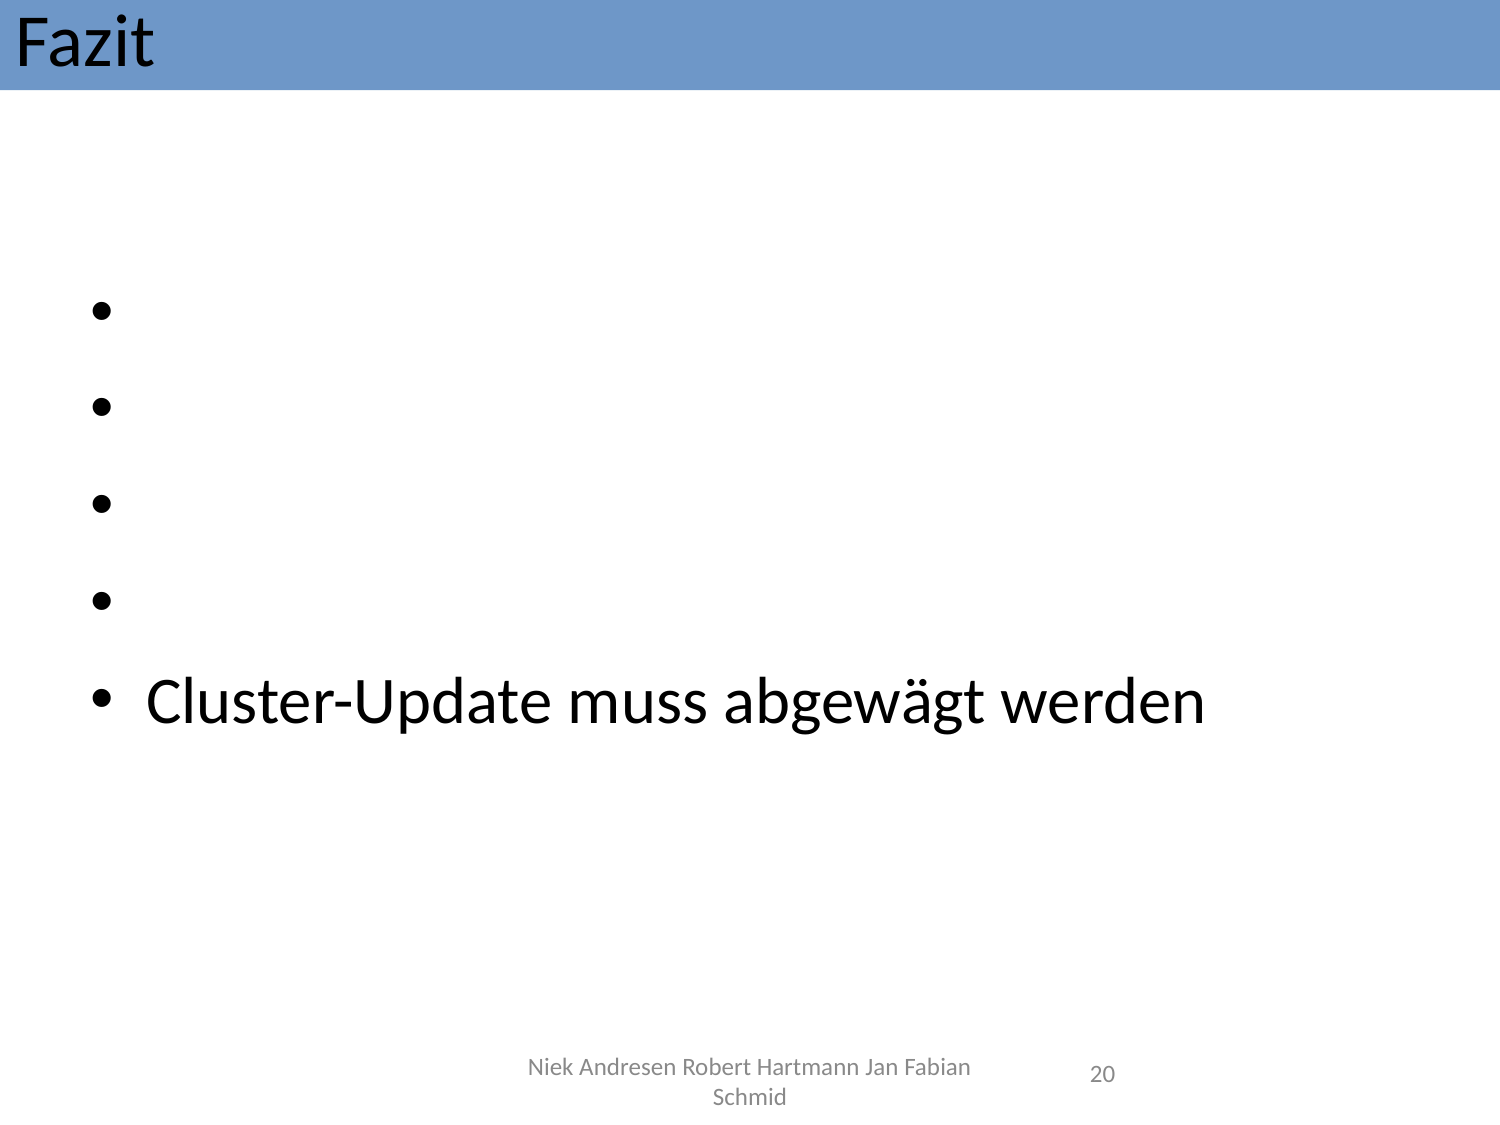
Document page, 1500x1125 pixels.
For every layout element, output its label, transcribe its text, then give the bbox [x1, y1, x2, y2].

text_box 20 [1074, 1042, 1426, 1103]
text_box Fazit [0, 0, 1500, 91]
text_box Niek Andresen Robert Hartmann Jan Fabian Schmid [512, 1042, 988, 1103]
list Cluster-Update muss abgewägt werden [75, 262, 1426, 1005]
